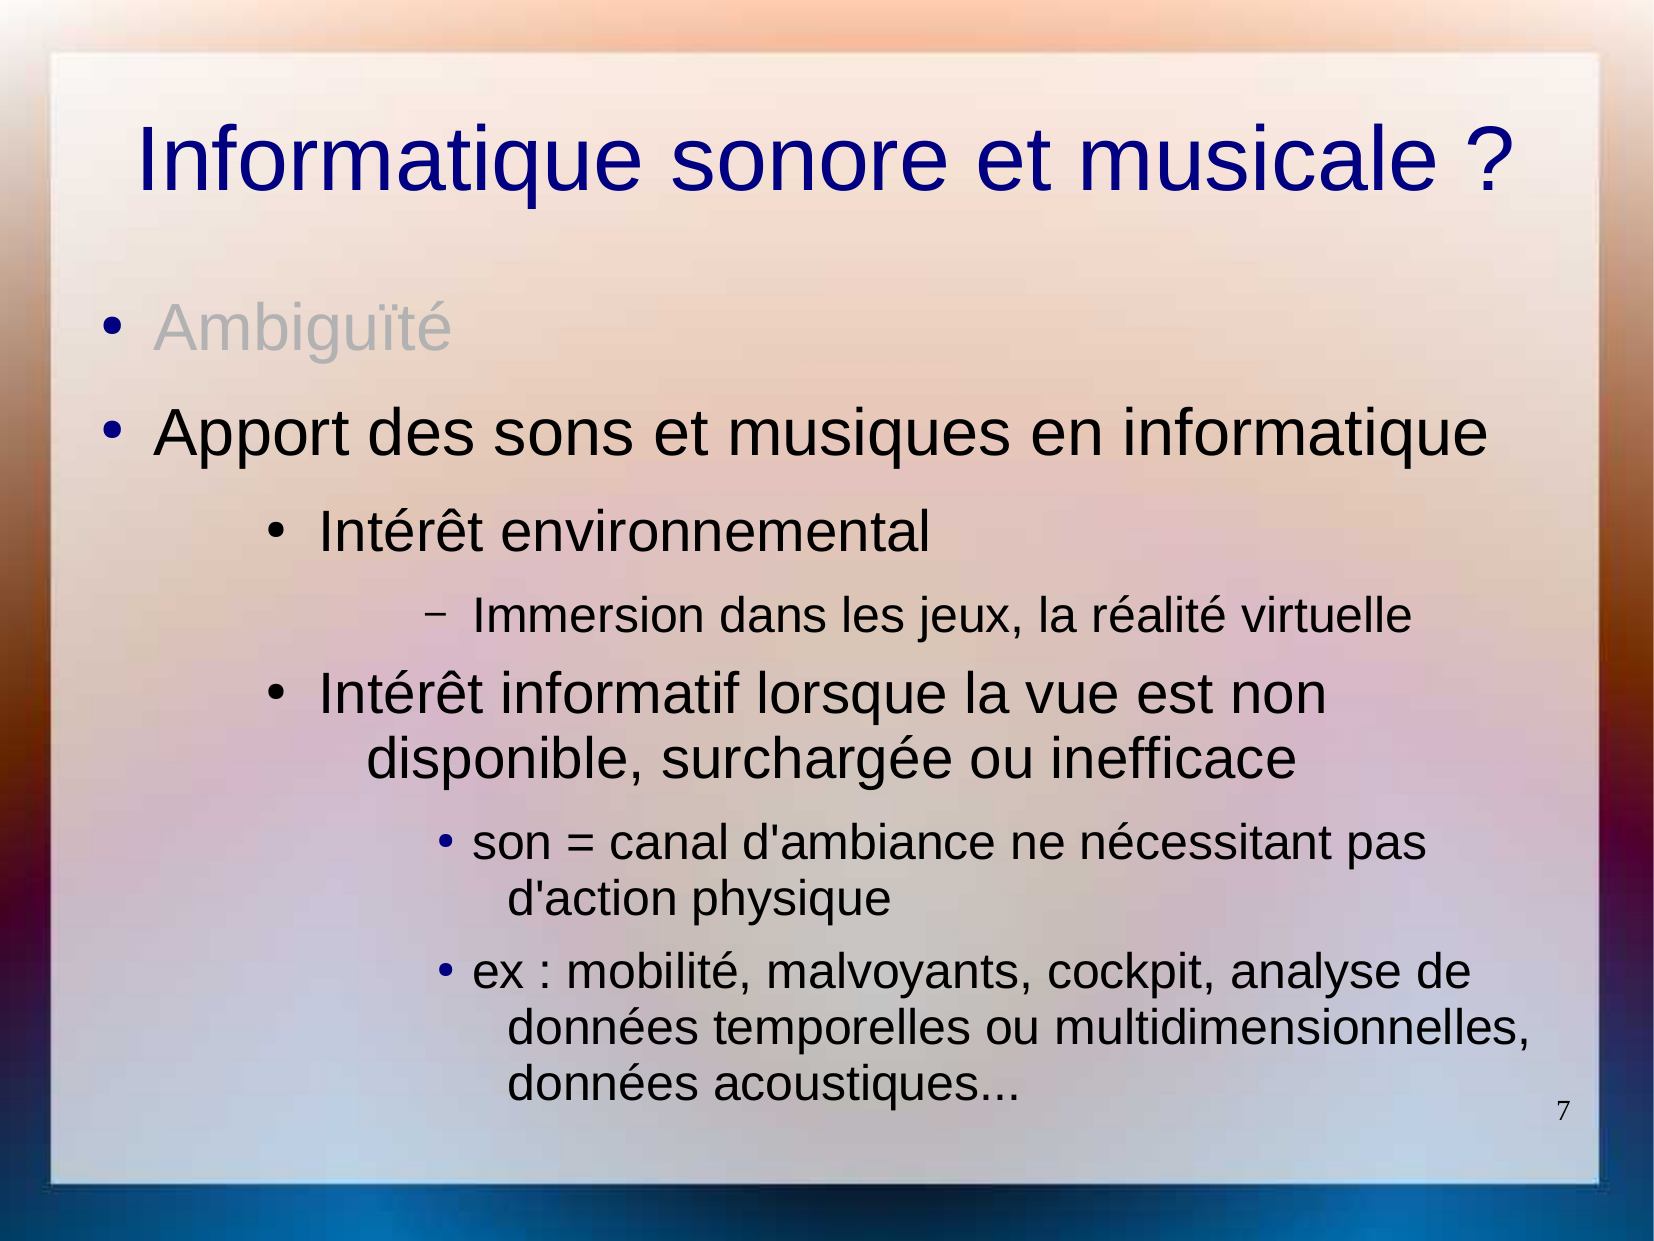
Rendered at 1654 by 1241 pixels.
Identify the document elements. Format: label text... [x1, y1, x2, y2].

list Ambiguïté Apport des sons et musiques en informatique Intérêt environnemental Immersion dans les jeux, la réalité virtuelle Intérêt informatif lorsque la vue est non disponible, surchargée ou inefficace son = canal d'ambiance ne nécessitant pas d'action physique ex : mobilité, malvoyants, cockpit, analyse de données temporelles ou multidimensionnelles, données acoustiques... [82, 290, 1571, 1115]
picture [0, 0, 1654, 1241]
title Informatique sonore et musicale ? [82, 55, 1571, 263]
